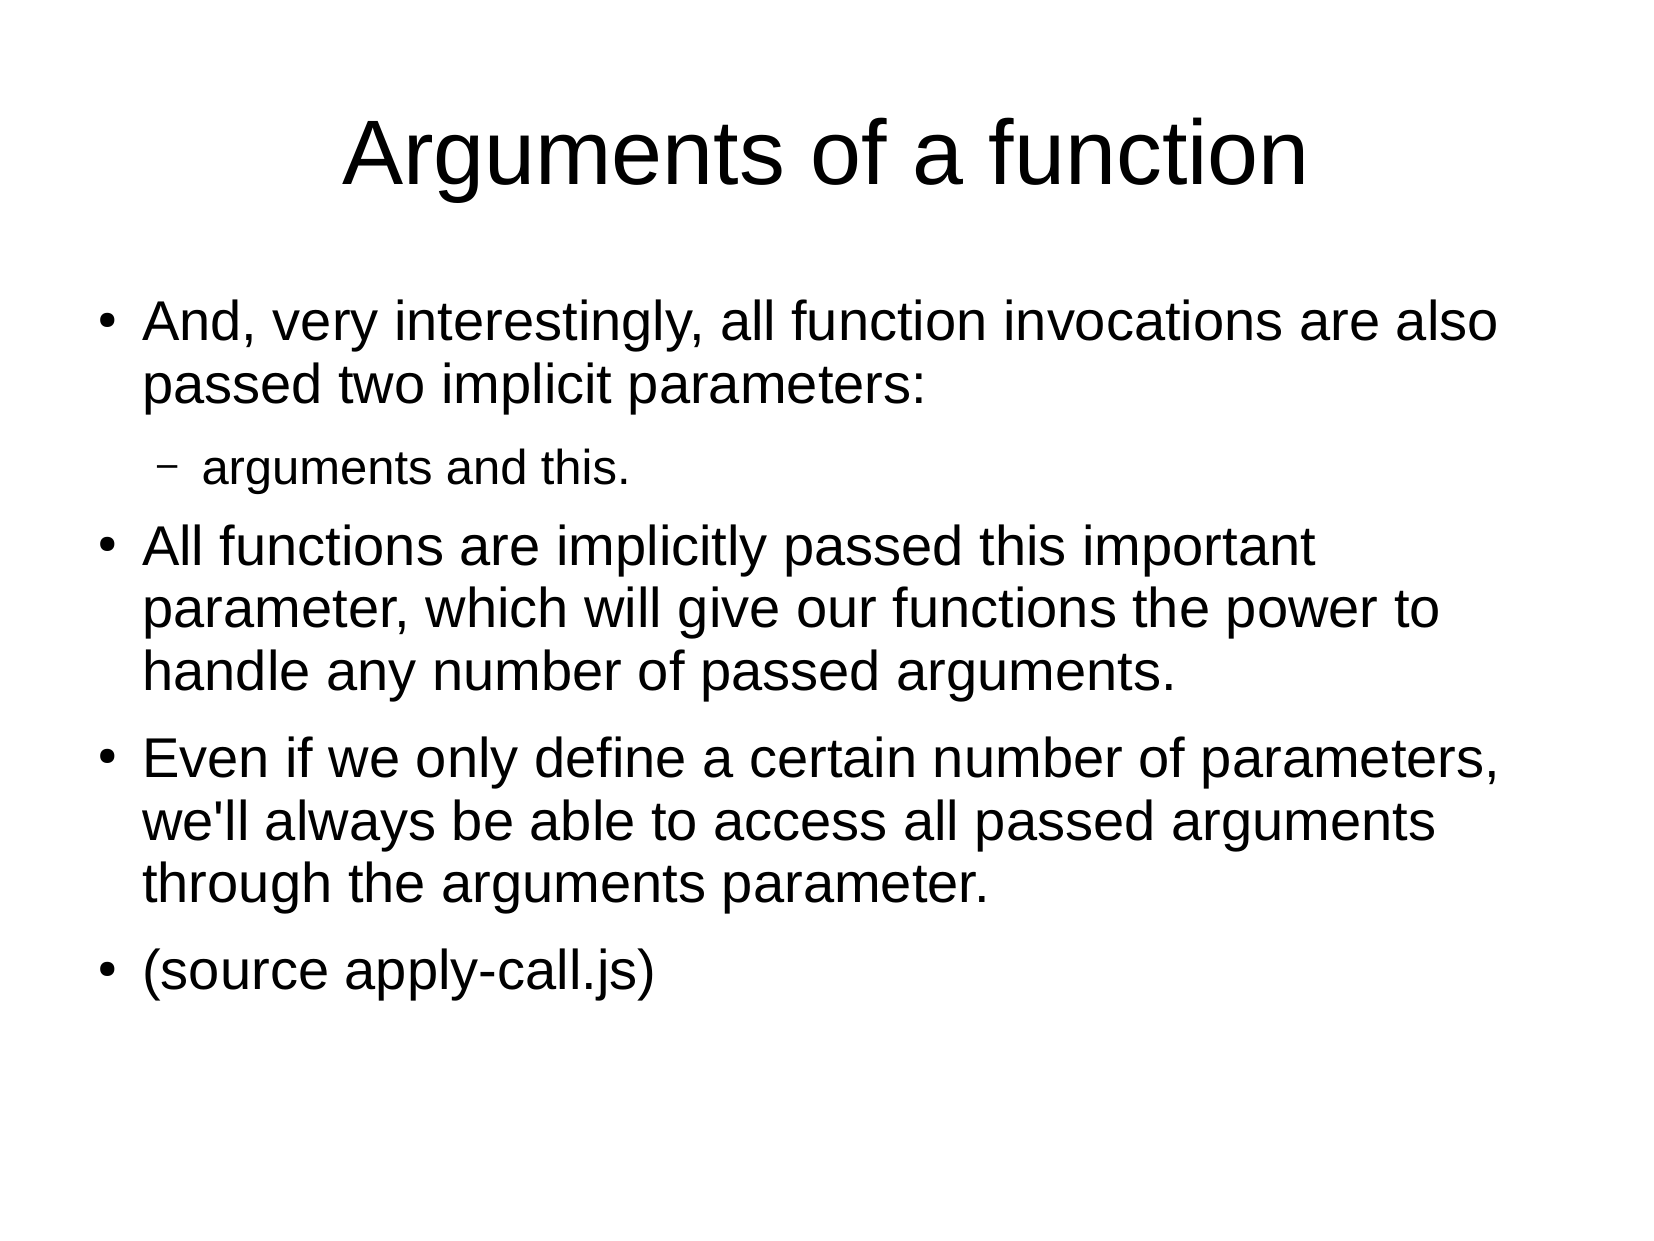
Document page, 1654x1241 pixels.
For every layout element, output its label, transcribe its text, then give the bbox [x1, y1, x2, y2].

list And, very interestingly, all function invocations are also passed two implicit parameters: arguments and this. All functions are implicitly passed this important parameter, which will give our functions the power to handle any number of passed arguments. Even if we only define a certain number of parameters, we'll always be able to access all passed arguments through the arguments parameter. (source apply-call.js) [82, 290, 1571, 1010]
title Arguments of a function [82, 49, 1571, 257]
